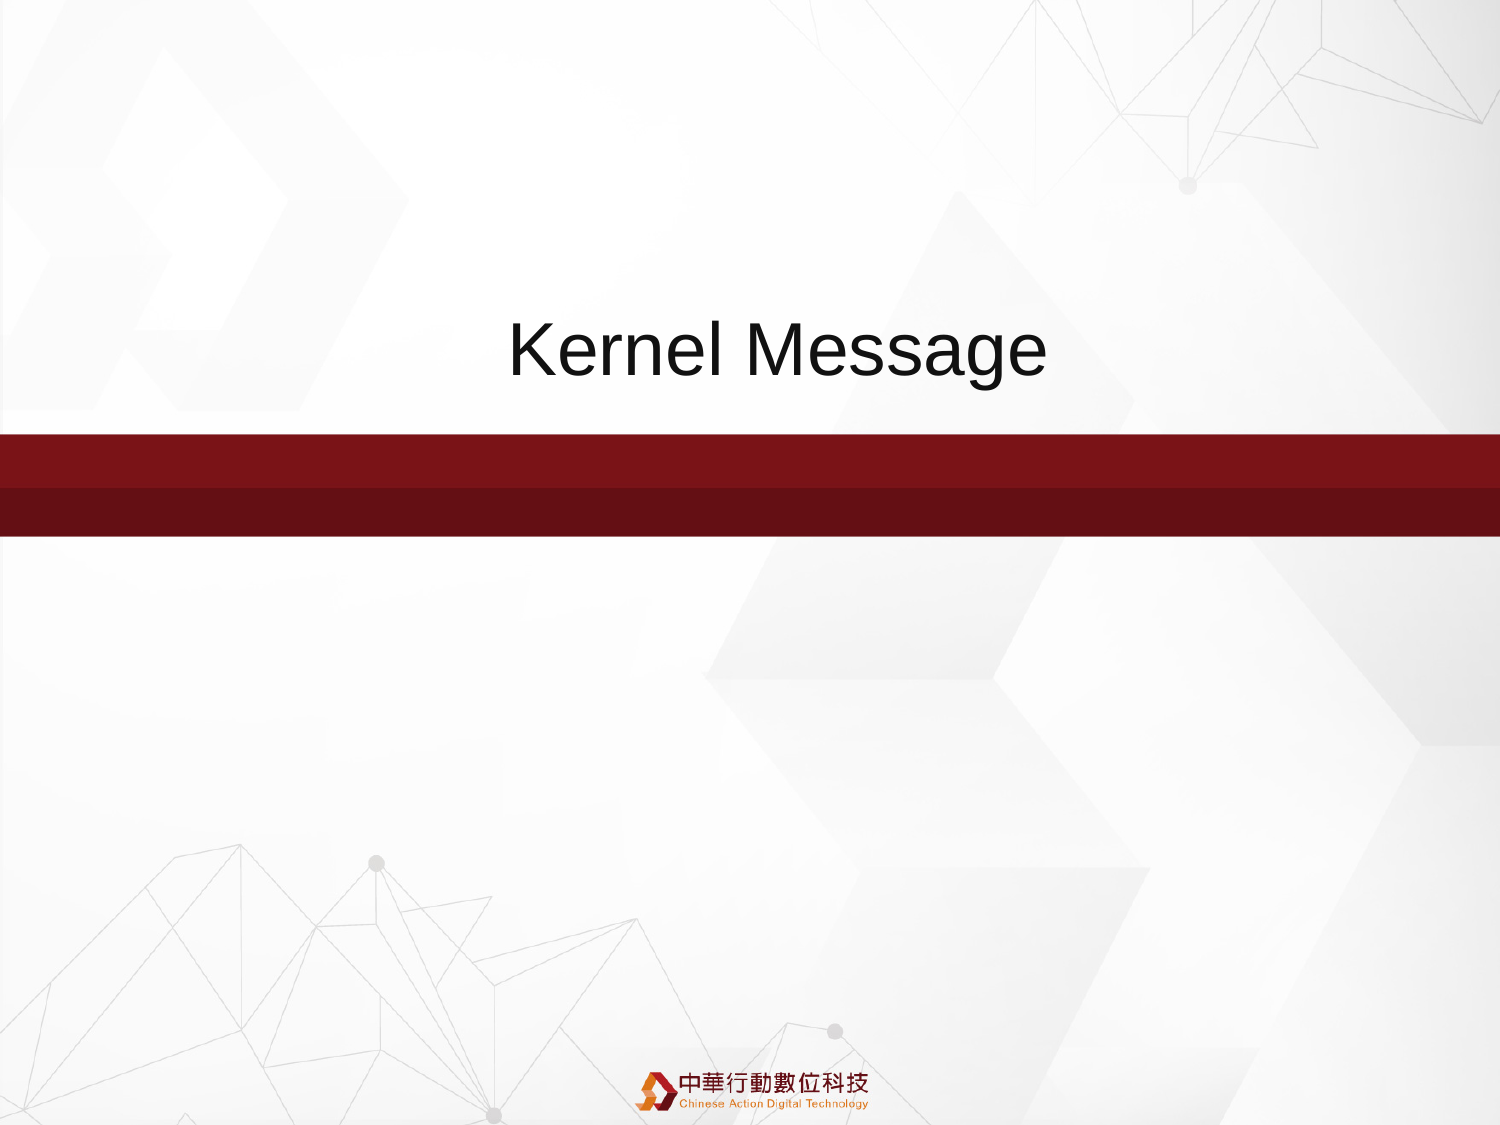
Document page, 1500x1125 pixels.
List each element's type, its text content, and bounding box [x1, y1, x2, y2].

title Kernel Message [90, 210, 1440, 398]
picture [0, 0, 1500, 1125]
